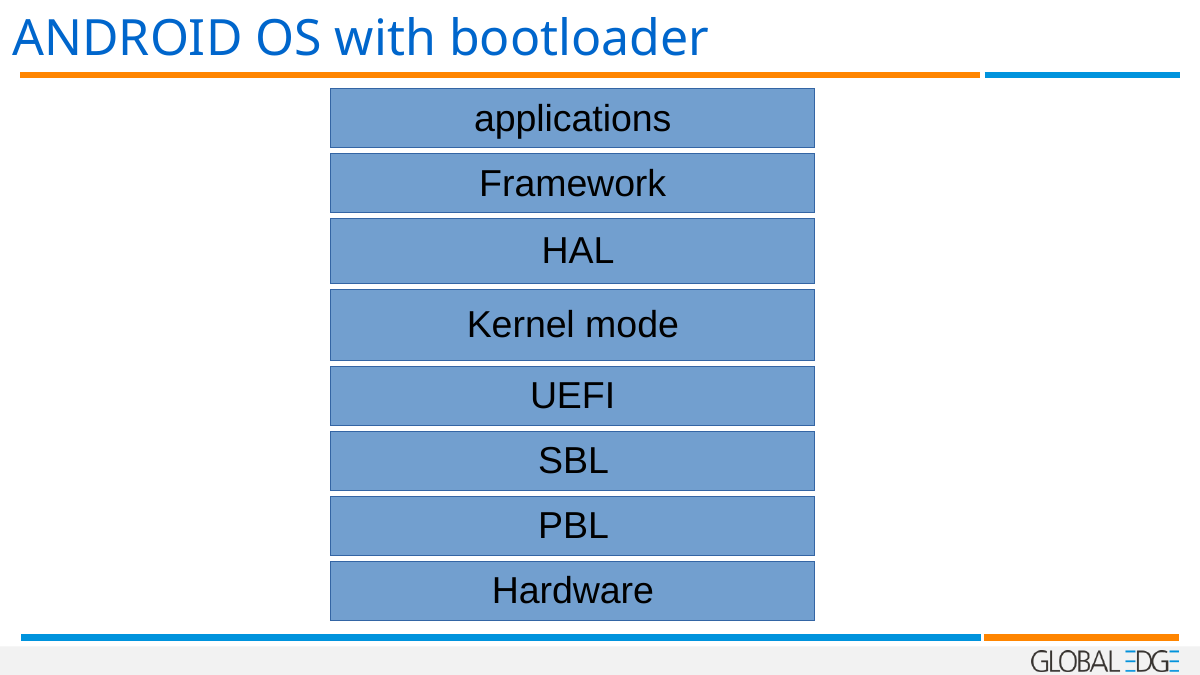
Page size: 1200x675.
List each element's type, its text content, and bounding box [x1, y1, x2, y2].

text_box PBL [330, 496, 815, 556]
text_box UEFI [330, 366, 815, 426]
picture [1031, 650, 1179, 672]
text_box HAL [330, 218, 815, 284]
text_box Hardware [330, 561, 815, 621]
text_box applications [330, 88, 815, 148]
text_box SBL [330, 431, 815, 491]
text_box Framework [330, 153, 815, 213]
title ANDROID OS with bootloader [12, 6, 1088, 66]
text_box Kernel mode [330, 289, 815, 361]
